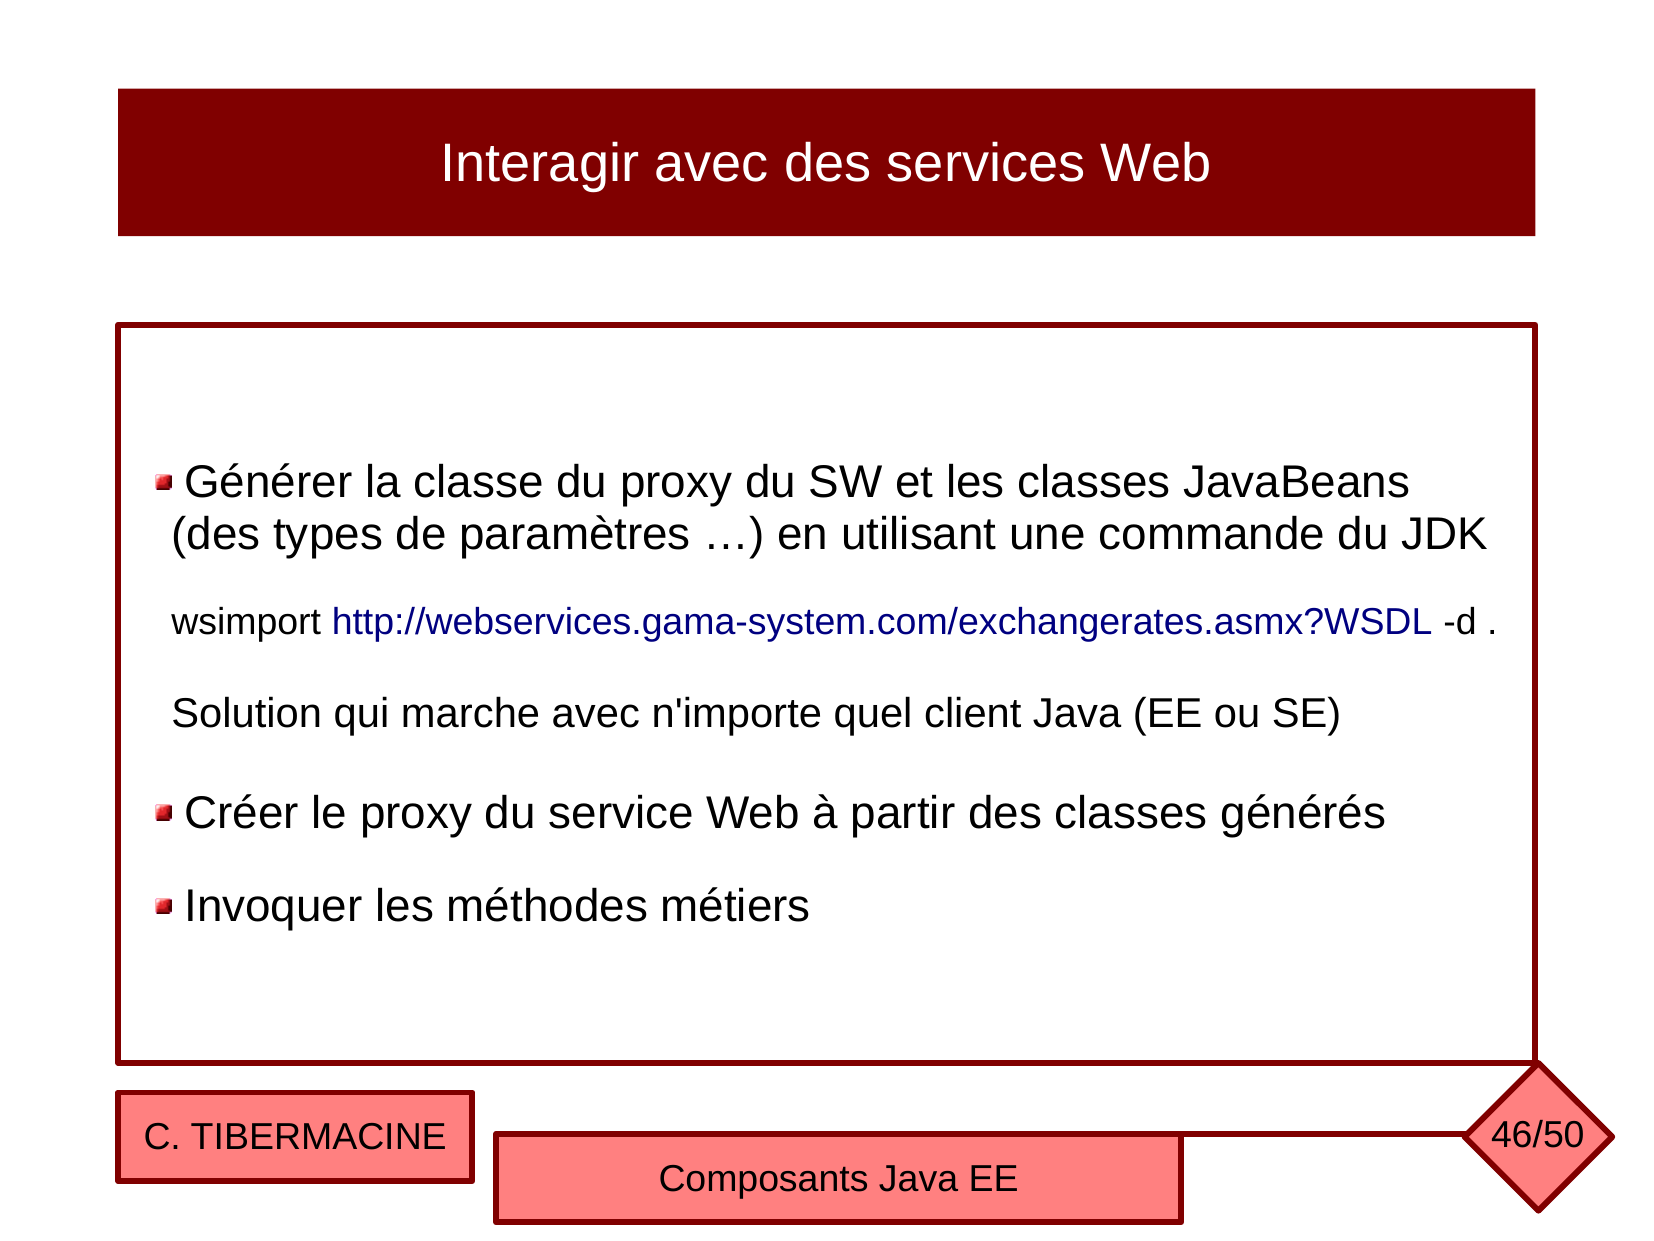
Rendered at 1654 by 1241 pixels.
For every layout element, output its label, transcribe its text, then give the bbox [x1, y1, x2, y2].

text_box <numéro>/50 [1476, 1106, 1607, 1206]
text_box [1464, 1125, 1476, 1149]
text_box [1533, 1206, 1544, 1211]
text_box [1607, 1131, 1613, 1143]
text_box Composants Java EE [496, 1133, 1182, 1223]
picture [155, 474, 172, 490]
text_box C. TIBERMACINE [118, 1092, 473, 1182]
text_box Générer la classe du proxy du SW et les classes JavaBeans (des types de paramètres …) en utilisant une commande du JDK wsimport http://webservices.gama-system.com/exchangerates.asmx?WSDL -d . Solution qui marche avec n'importe quel client Java (EE ou SE) Créer le proxy du service Web à partir des classes générés Invoquer les méthodes métiers [118, 324, 1536, 1063]
picture [155, 898, 172, 914]
text_box [1495, 1062, 1582, 1106]
picture [155, 804, 172, 821]
text_box Interagir avec des services Web [118, 88, 1536, 237]
